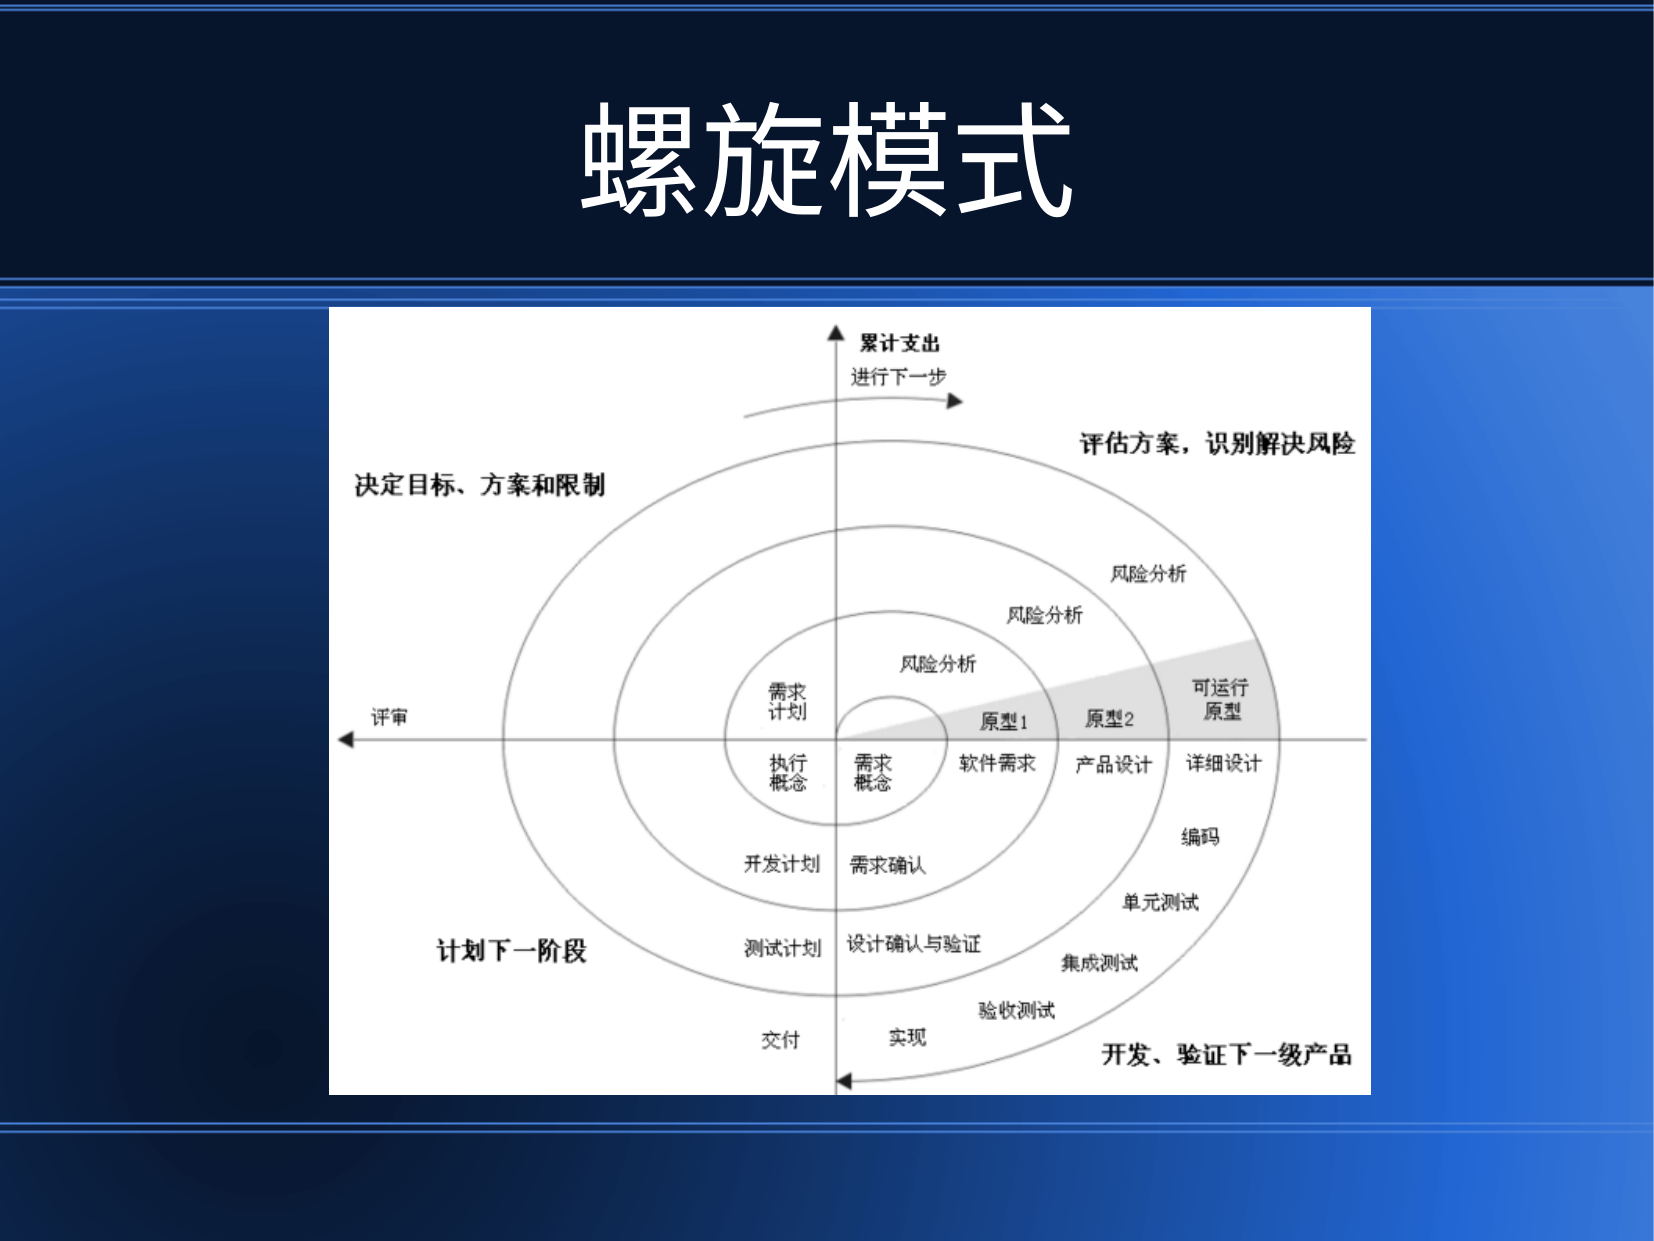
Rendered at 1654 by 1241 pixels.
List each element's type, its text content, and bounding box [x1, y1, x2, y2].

picture [0, 0, 1654, 1241]
title 螺旋模式 [82, 49, 1571, 257]
